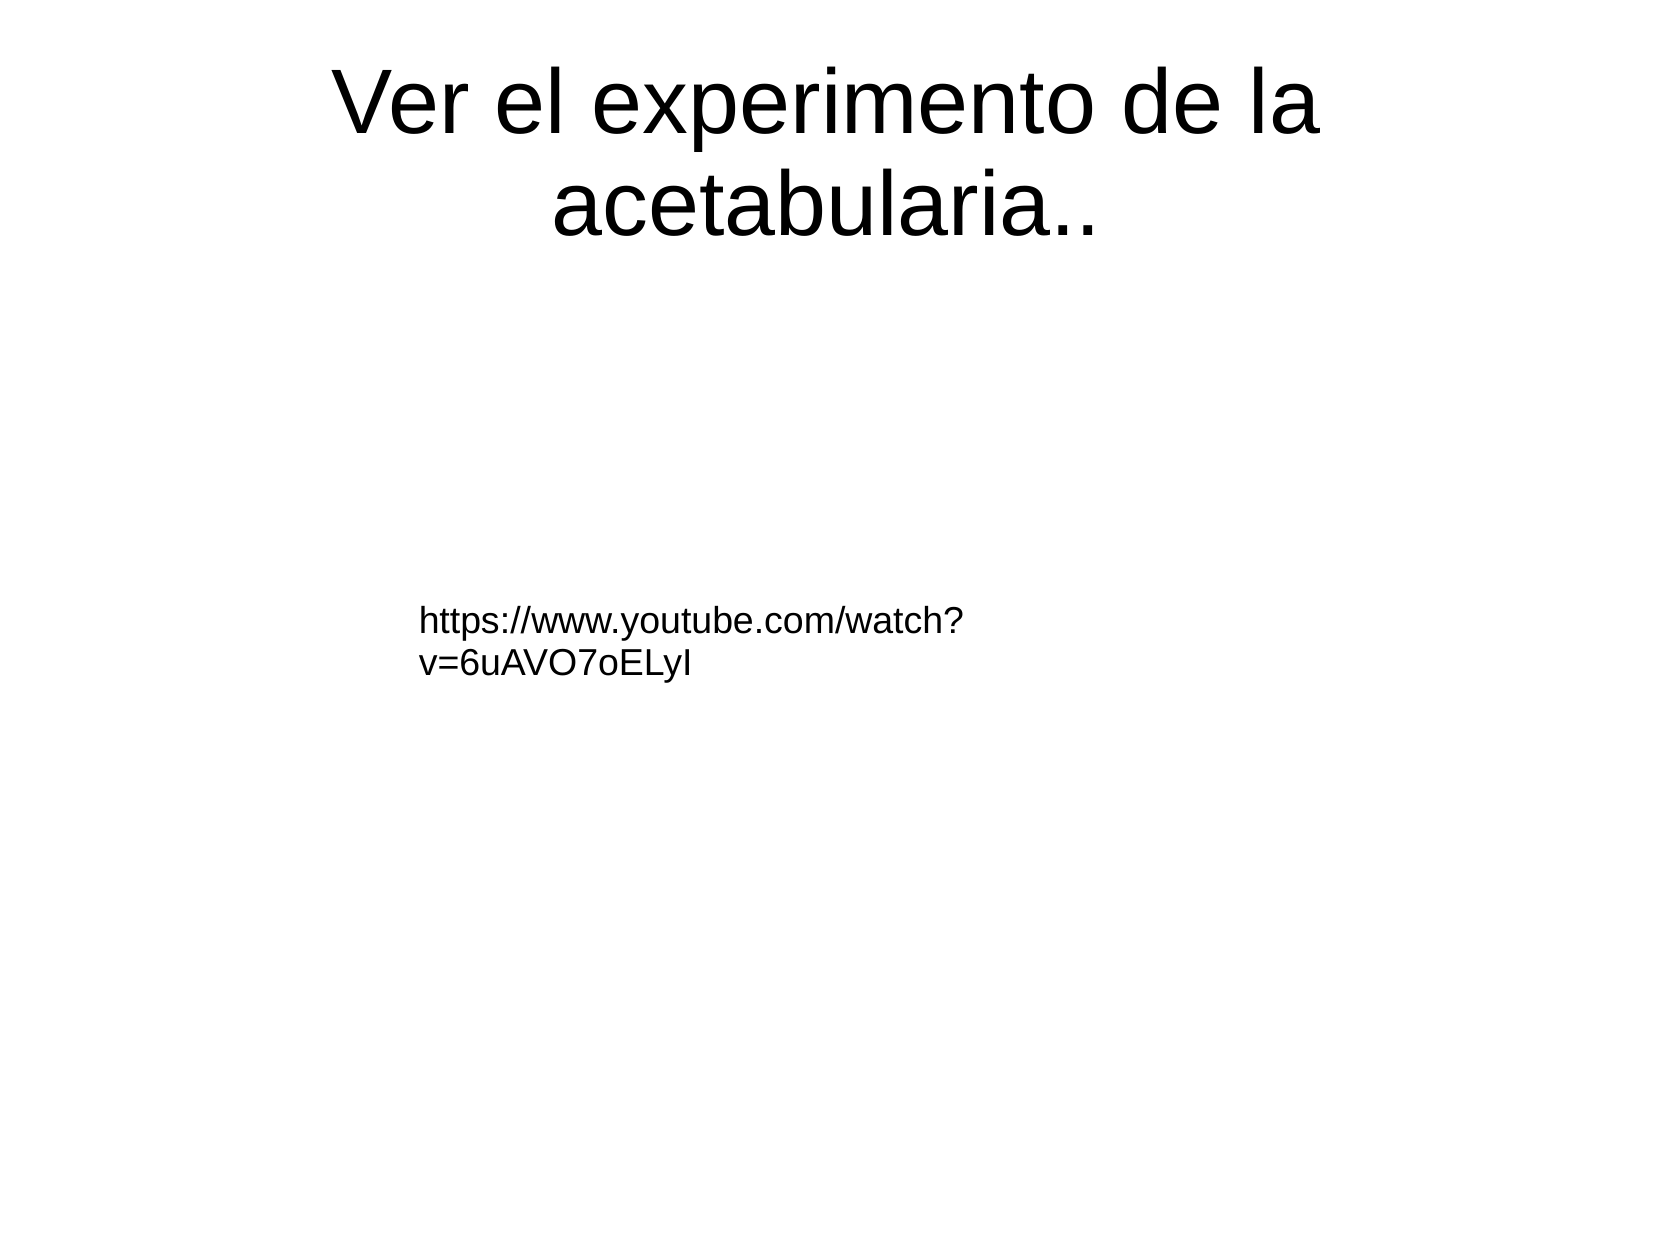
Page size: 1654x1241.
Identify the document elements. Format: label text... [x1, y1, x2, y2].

text_box https://www.youtube.com/watch?v=6uAVO7oELyI [404, 592, 1253, 649]
title Ver el experimento de la acetabularia.. [82, 49, 1571, 257]
